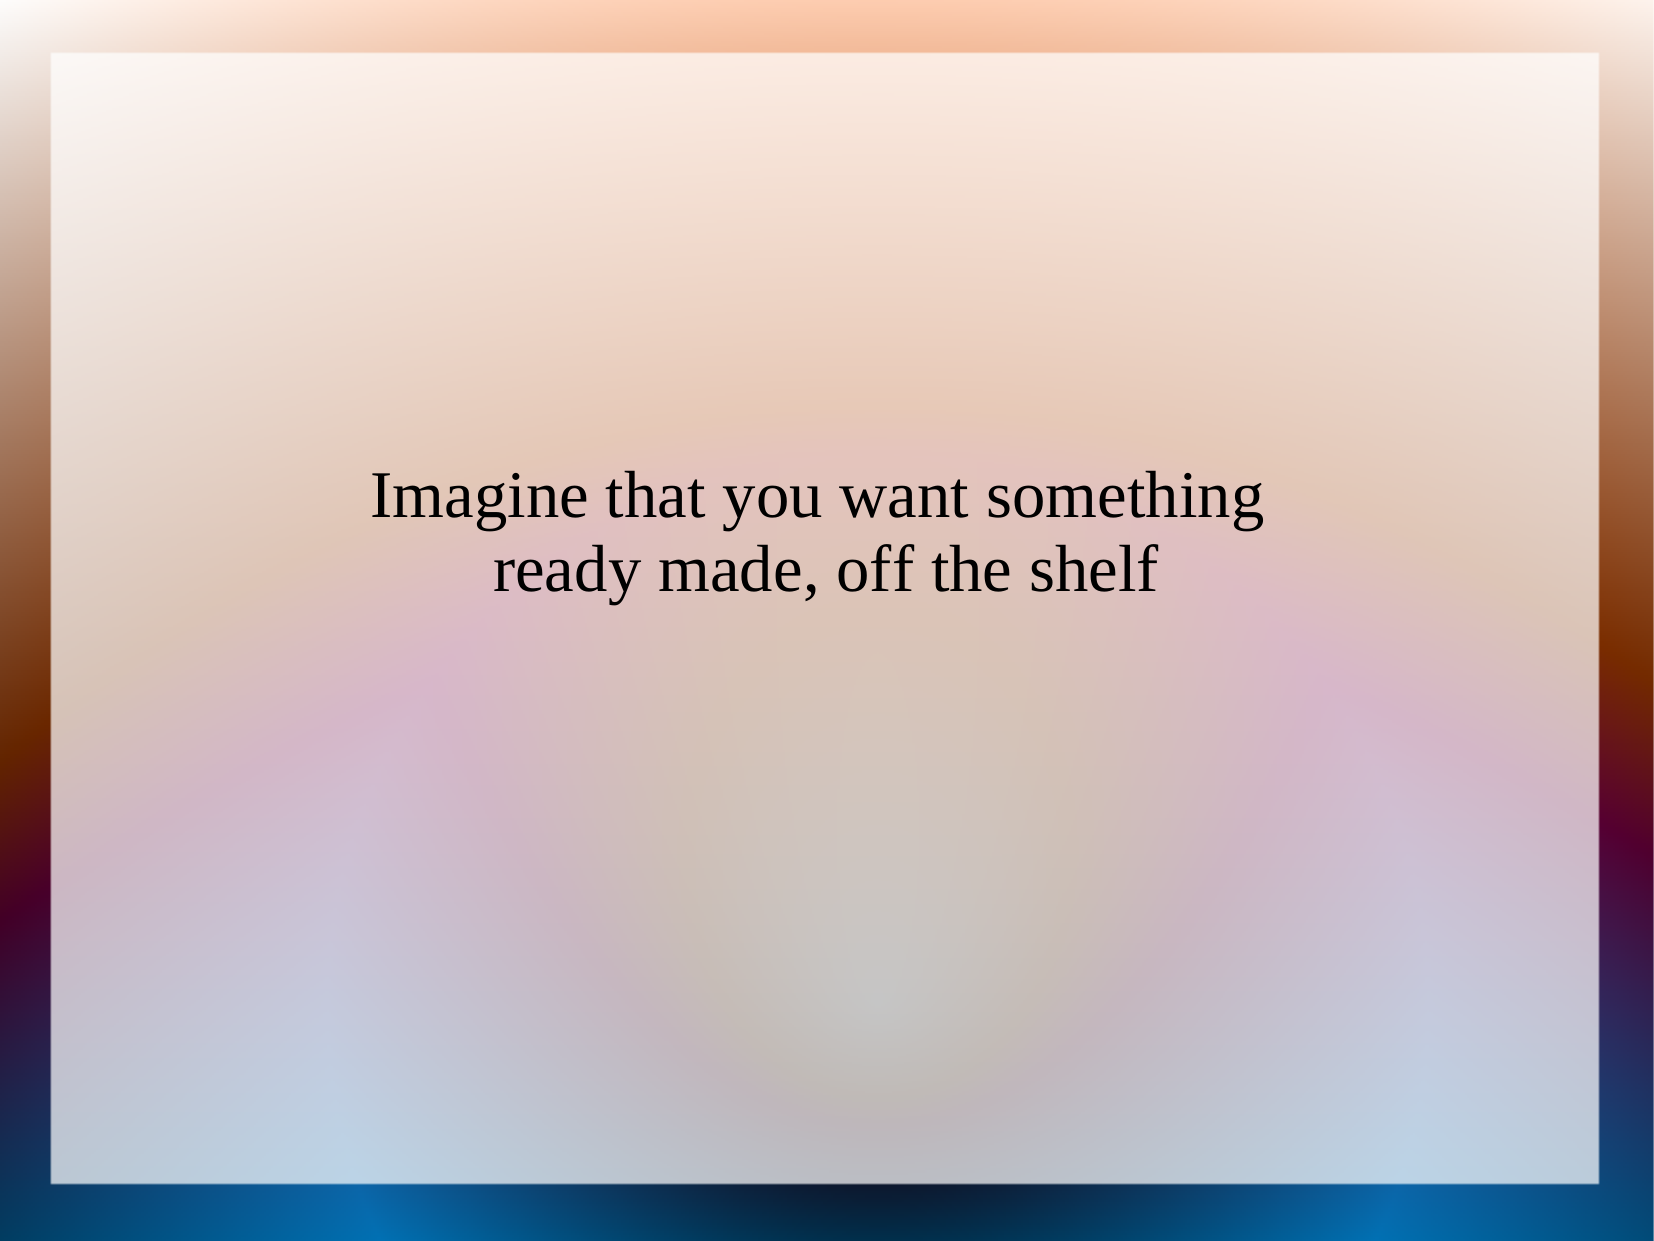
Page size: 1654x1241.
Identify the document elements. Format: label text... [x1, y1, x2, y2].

subtitle Imagine that you want something ready made, off the shelf [82, 55, 1571, 1010]
picture [0, 0, 1654, 1241]
